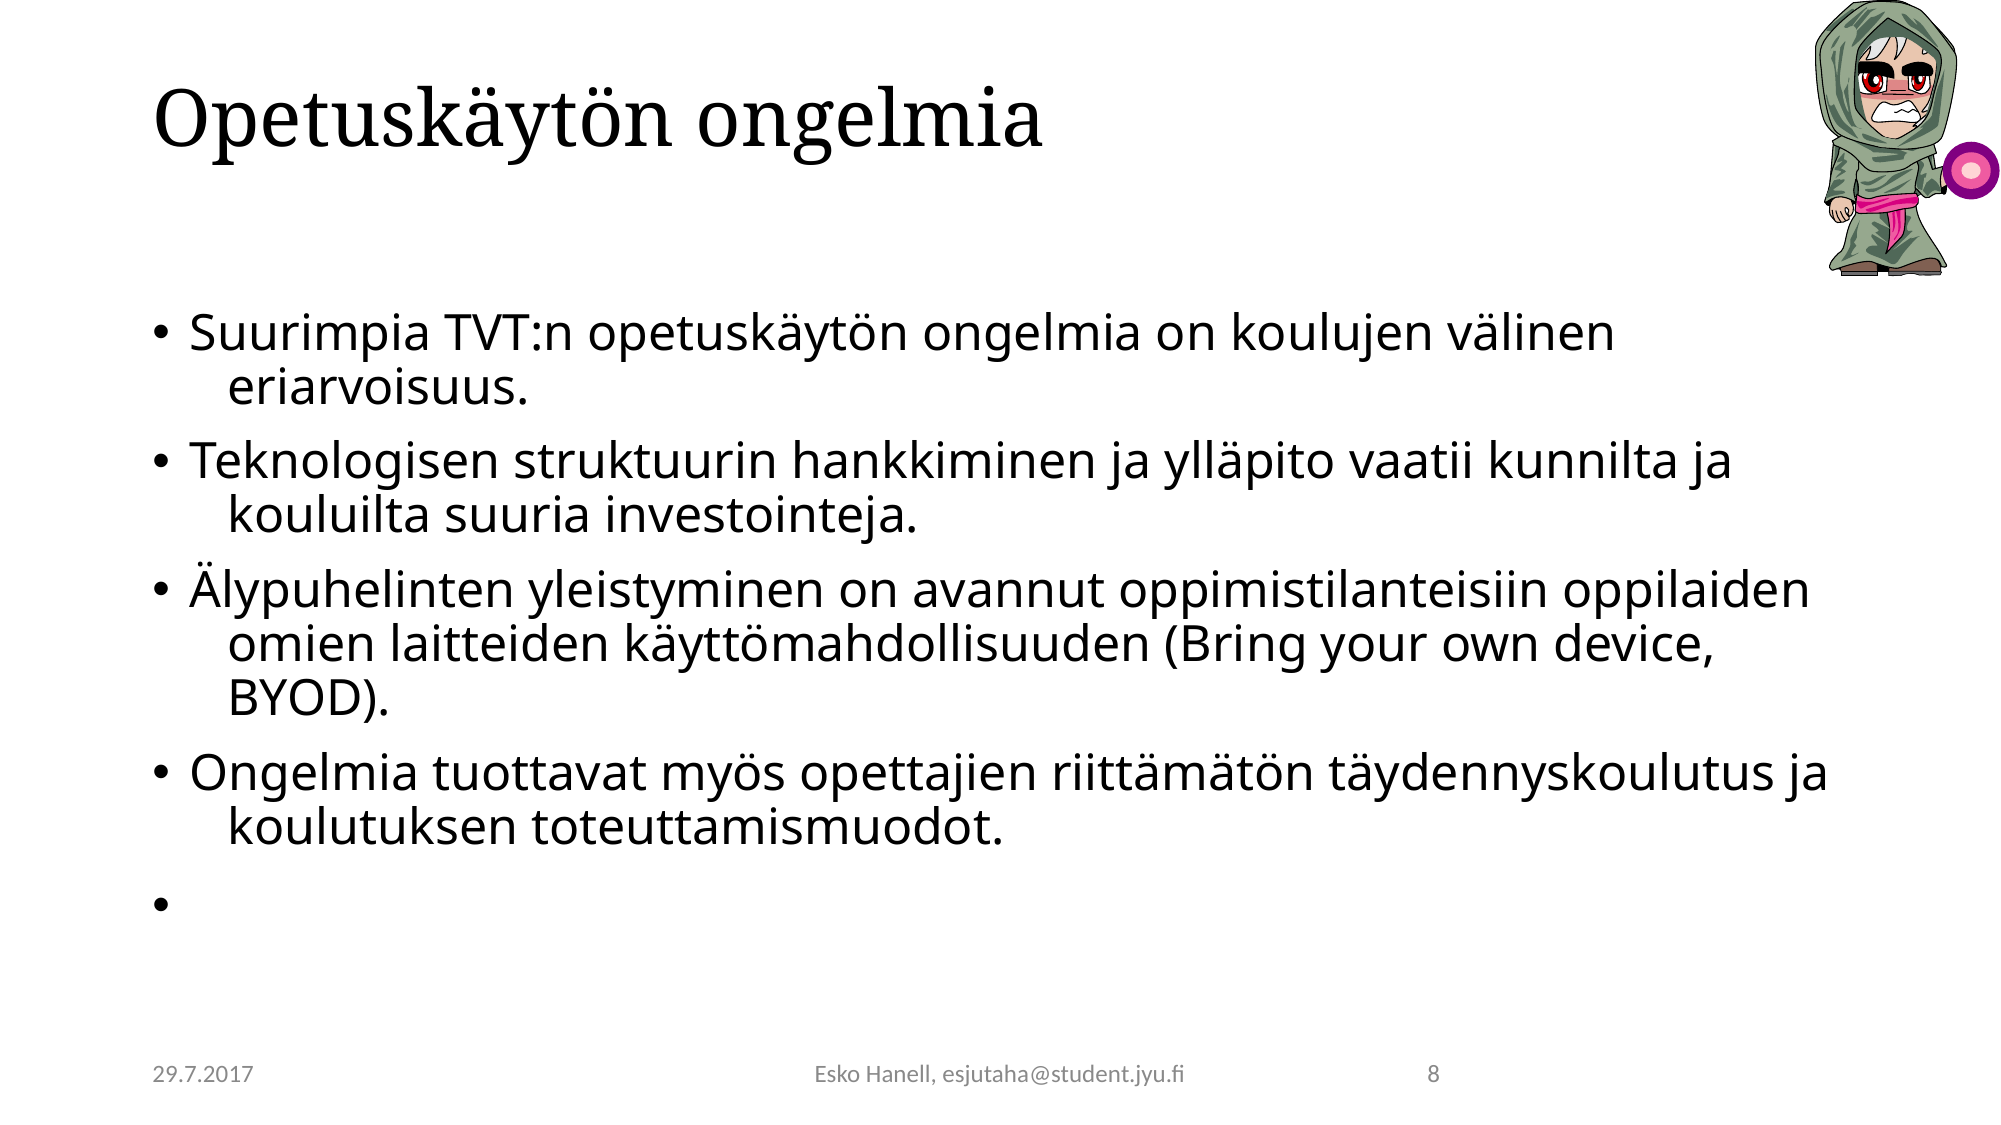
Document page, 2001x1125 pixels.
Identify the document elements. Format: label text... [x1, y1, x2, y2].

list Suurimpia TVT:n opetuskäytön ongelmia on koulujen välinen eriarvoisuus. Teknologisen struktuurin hankkiminen ja ylläpito vaatii kunnilta ja kouluilta suuria investointeja. Älypuhelinten yleistyminen on avannut oppimistilanteisiin oppilaiden omien laitteiden käyttömahdollisuuden (Bring your own device, BYOD). Ongelmia tuottavat myös opettajien riittämätön täydennyskoulutus ja koulutuksen toteuttamismuodot. [137, 299, 1863, 1014]
text_box Esko Hanell, esjutaha@student.jyu.fi [662, 1042, 1338, 1103]
text_box 29.7.2017 [137, 1042, 588, 1103]
title Opetuskäytön ongelmia [137, 59, 1863, 278]
text_box [1412, 1042, 1863, 1103]
